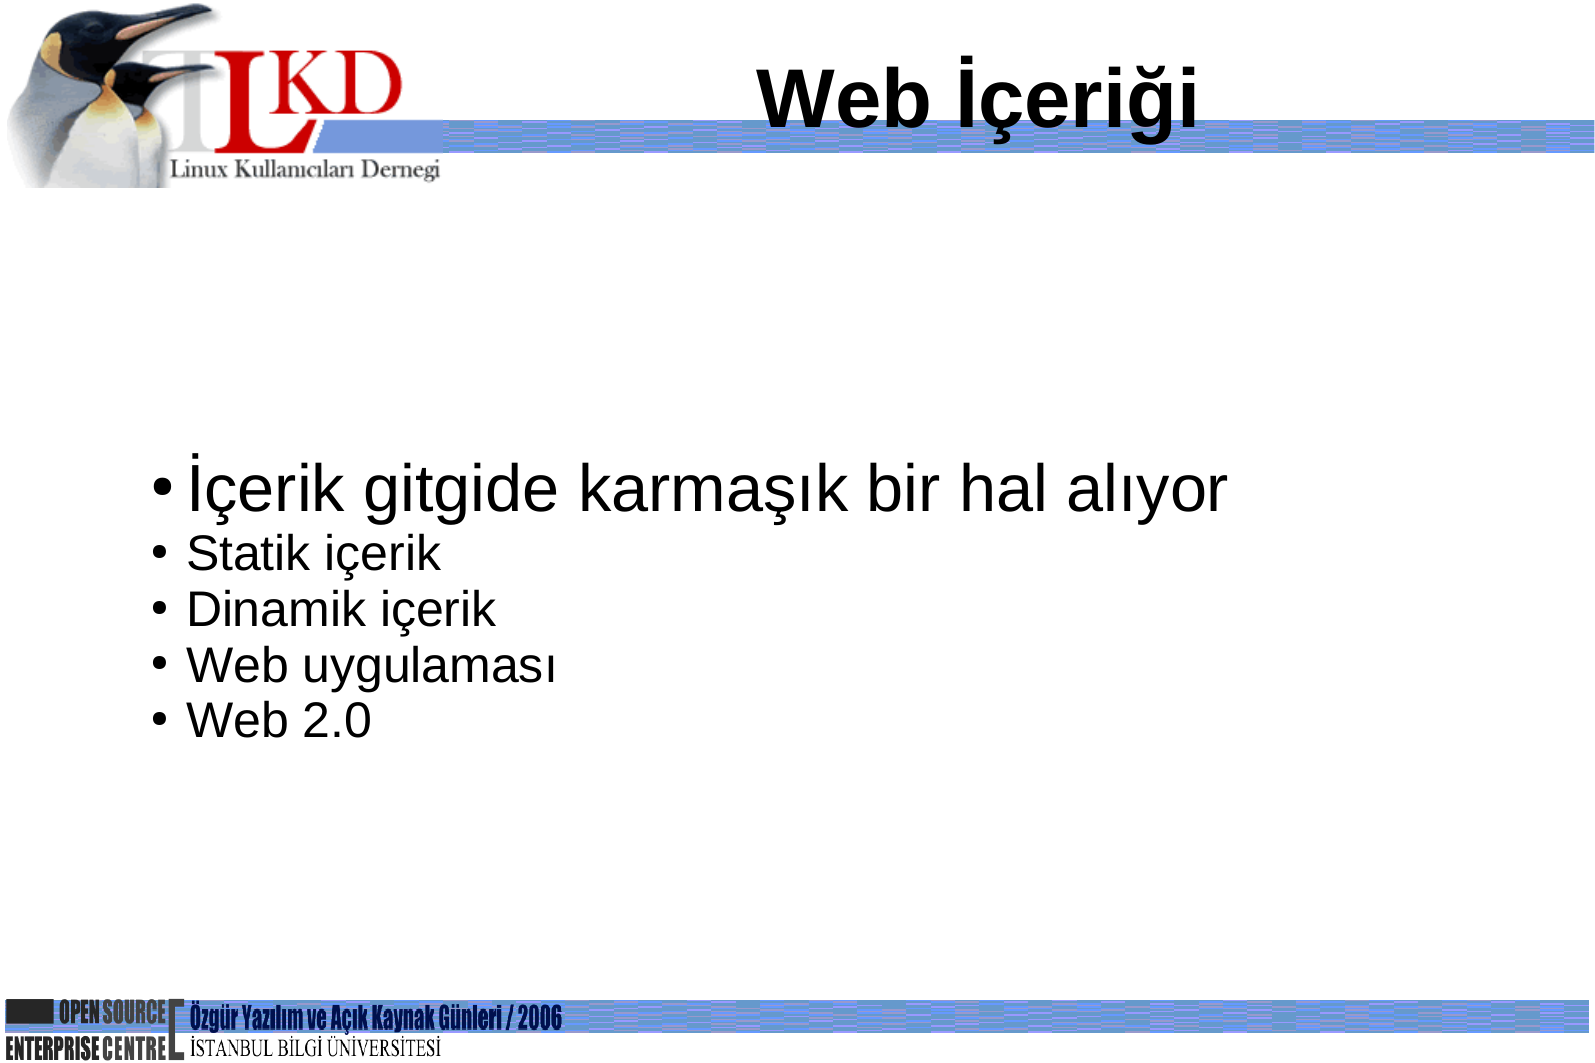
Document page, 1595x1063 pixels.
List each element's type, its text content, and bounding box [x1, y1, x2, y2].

title Web İçeriği [442, 49, 1515, 148]
picture [7, 0, 1595, 188]
subtitle İçerik gitgide karmaşık bir hal alıyor Statik içerik Dinamik içerik Web uygulaması Web 2.0 [79, 248, 1515, 951]
picture [0, 879, 1589, 1063]
